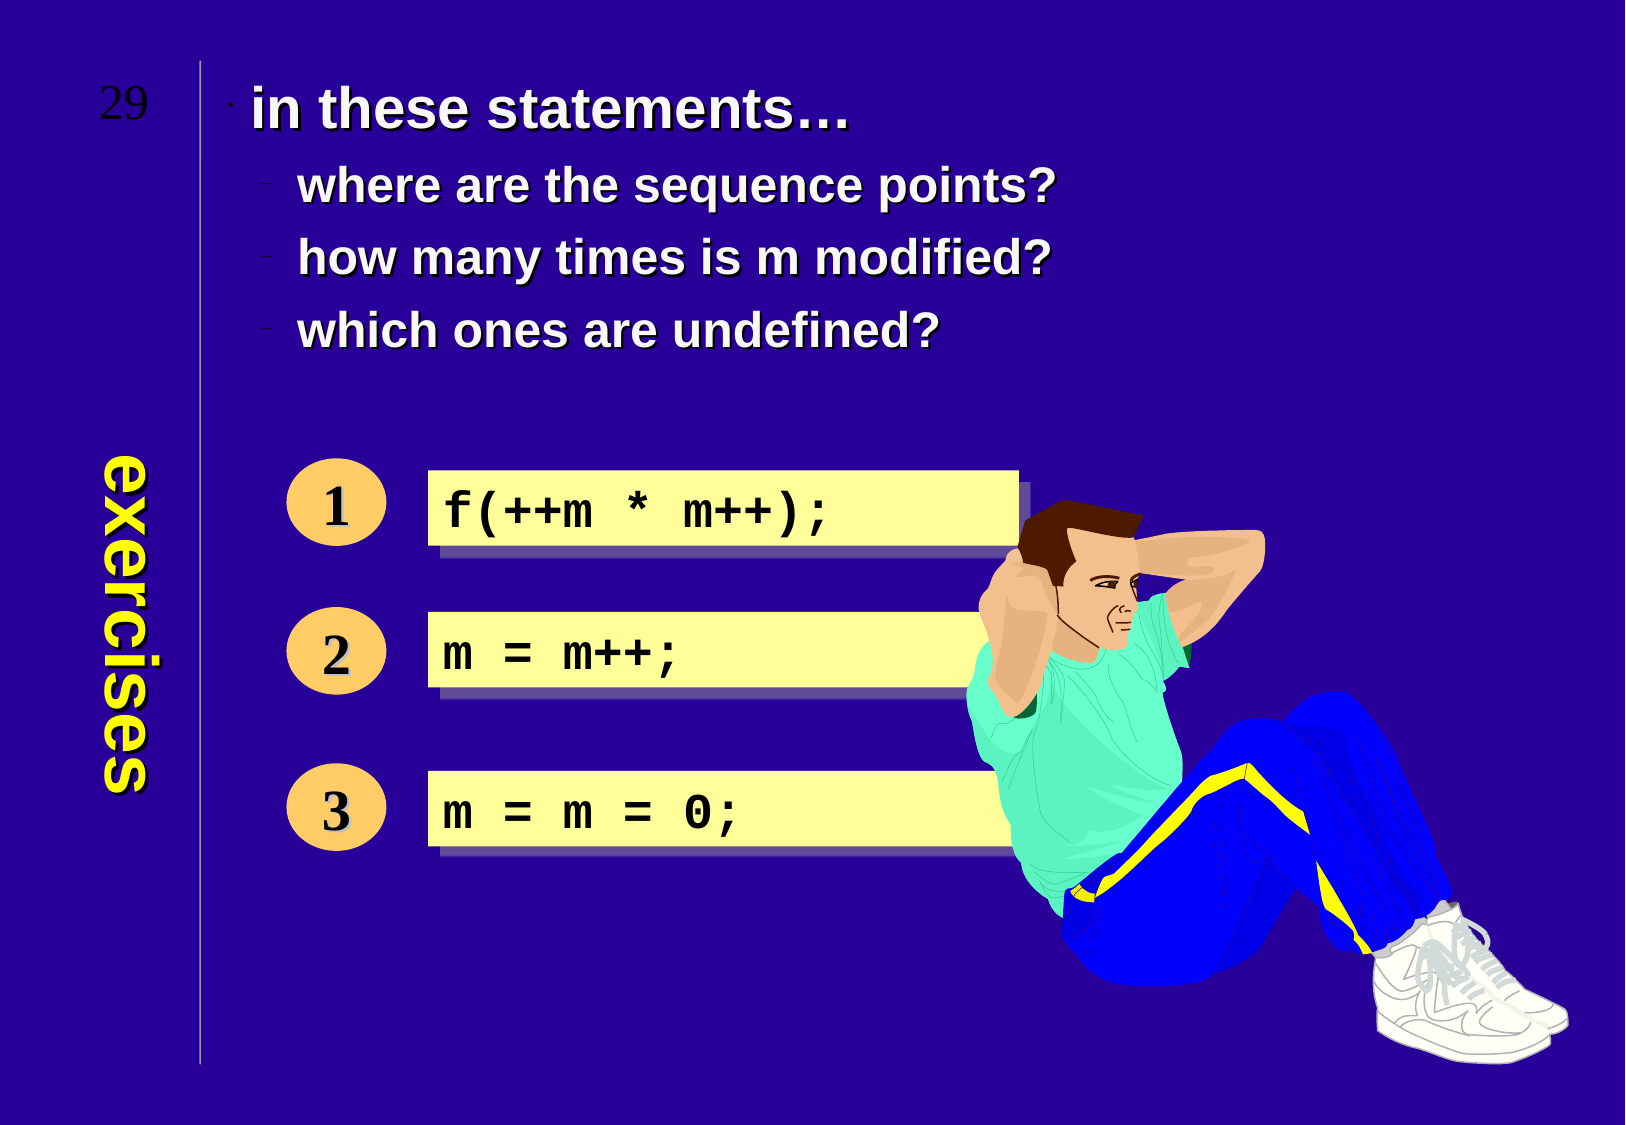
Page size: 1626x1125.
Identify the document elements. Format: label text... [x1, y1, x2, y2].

text_box 3 [286, 763, 387, 851]
title exercises [50, 187, 188, 1063]
text_box m = m = 0; [428, 770, 1012, 847]
list in these statements… where are the sequence points? how many times is m modified? which ones are undefined? [212, 62, 1550, 1063]
text_box [1376, 946, 1416, 990]
text_box [1458, 938, 1465, 960]
text_box [1378, 1014, 1549, 1062]
text_box 2 [286, 607, 387, 695]
text_box [966, 500, 1453, 987]
text_box [1428, 907, 1460, 924]
text_box [1407, 949, 1419, 976]
text_box [1444, 955, 1453, 963]
text_box [1421, 974, 1427, 981]
text_box [1375, 967, 1420, 998]
text_box f(++m * m++); [428, 470, 1019, 546]
text_box 1 [286, 458, 387, 546]
text_box [1449, 901, 1458, 907]
text_box [1397, 991, 1462, 1032]
text_box m = m++; [428, 611, 989, 688]
text_box [1436, 981, 1445, 1010]
text_box [1216, 859, 1296, 973]
text_box [1403, 957, 1567, 1053]
text_box [1421, 959, 1427, 972]
text_box [1375, 987, 1416, 1021]
text_box [1489, 964, 1499, 969]
